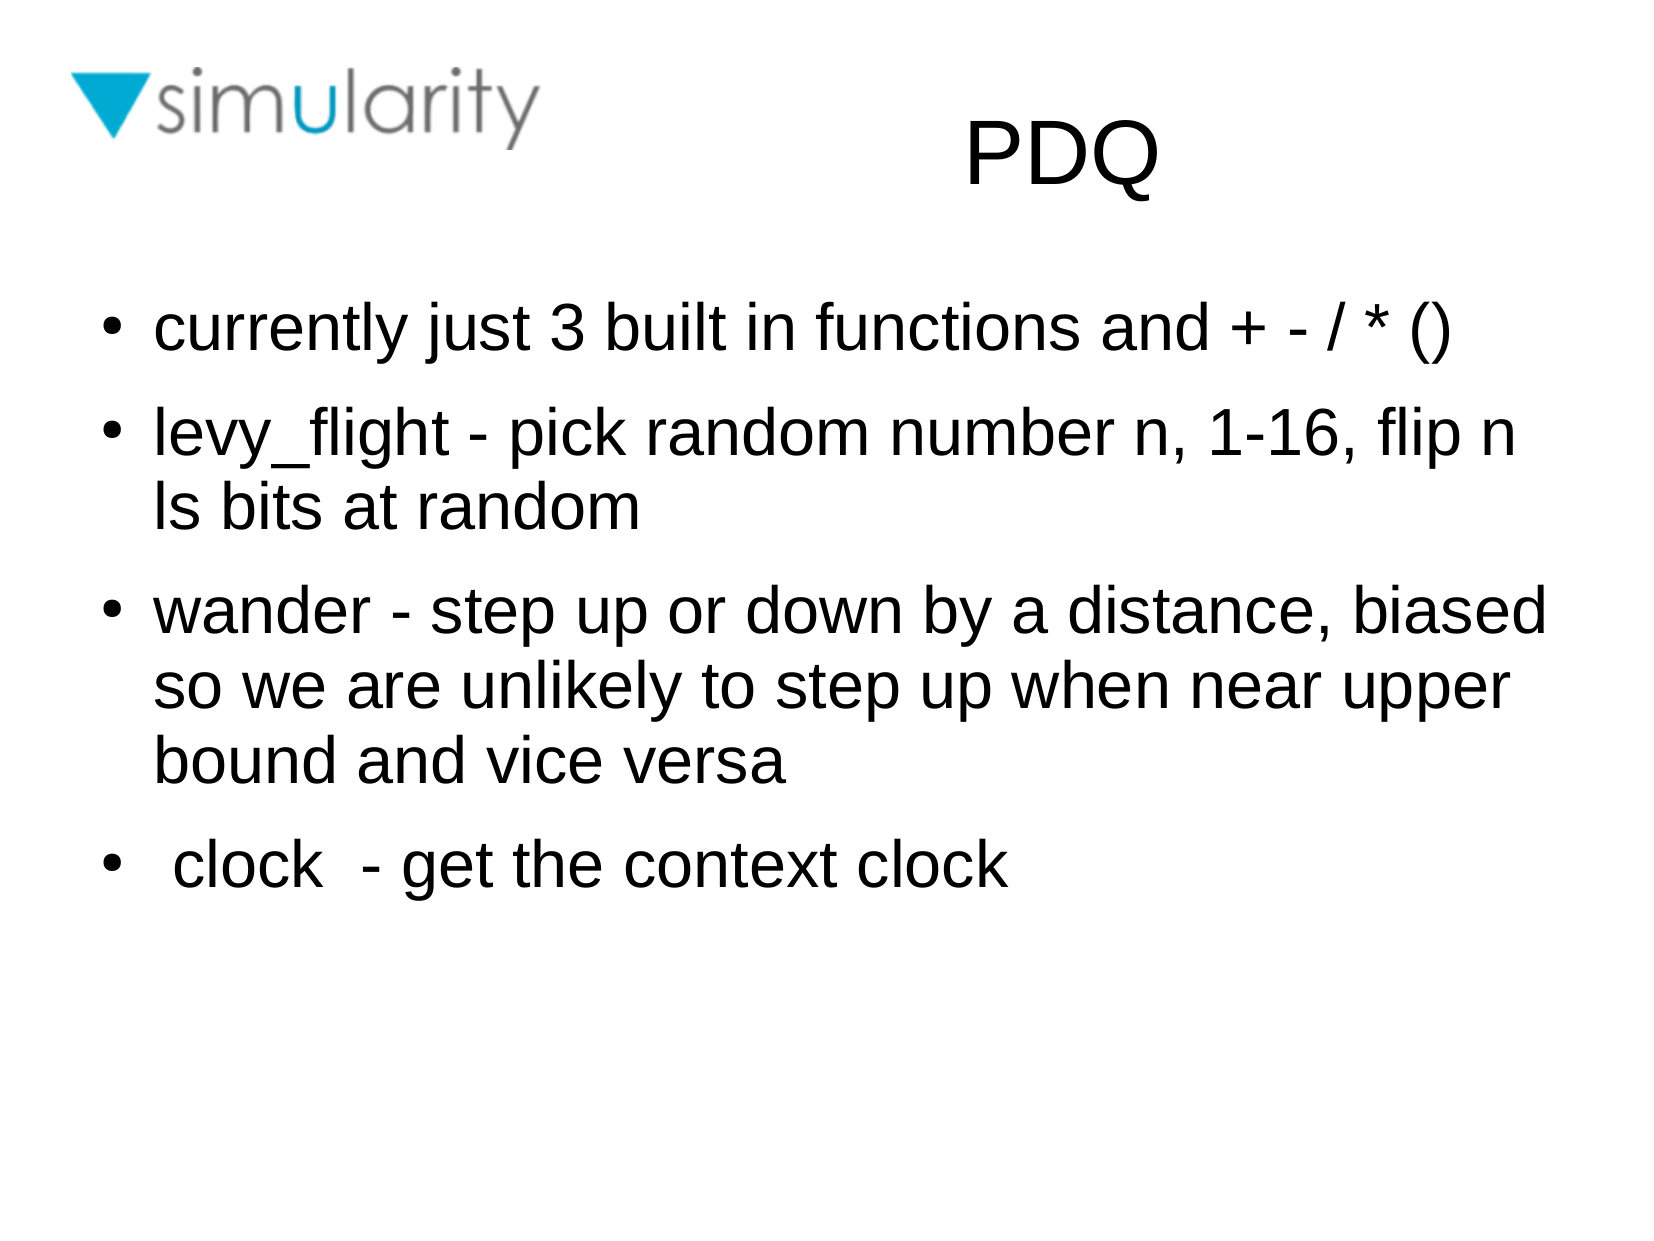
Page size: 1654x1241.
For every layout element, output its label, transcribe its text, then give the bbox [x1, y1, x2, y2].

title PDQ [555, 49, 1571, 257]
picture [71, 67, 541, 150]
list currently just 3 built in functions and + - / * () levy_flight - pick random number n, 1-16, flip n ls bits at random wander - step up or down by a distance, biased so we are unlikely to step up when near upper bound and vice versa clock - get the context clock [82, 290, 1571, 1010]
